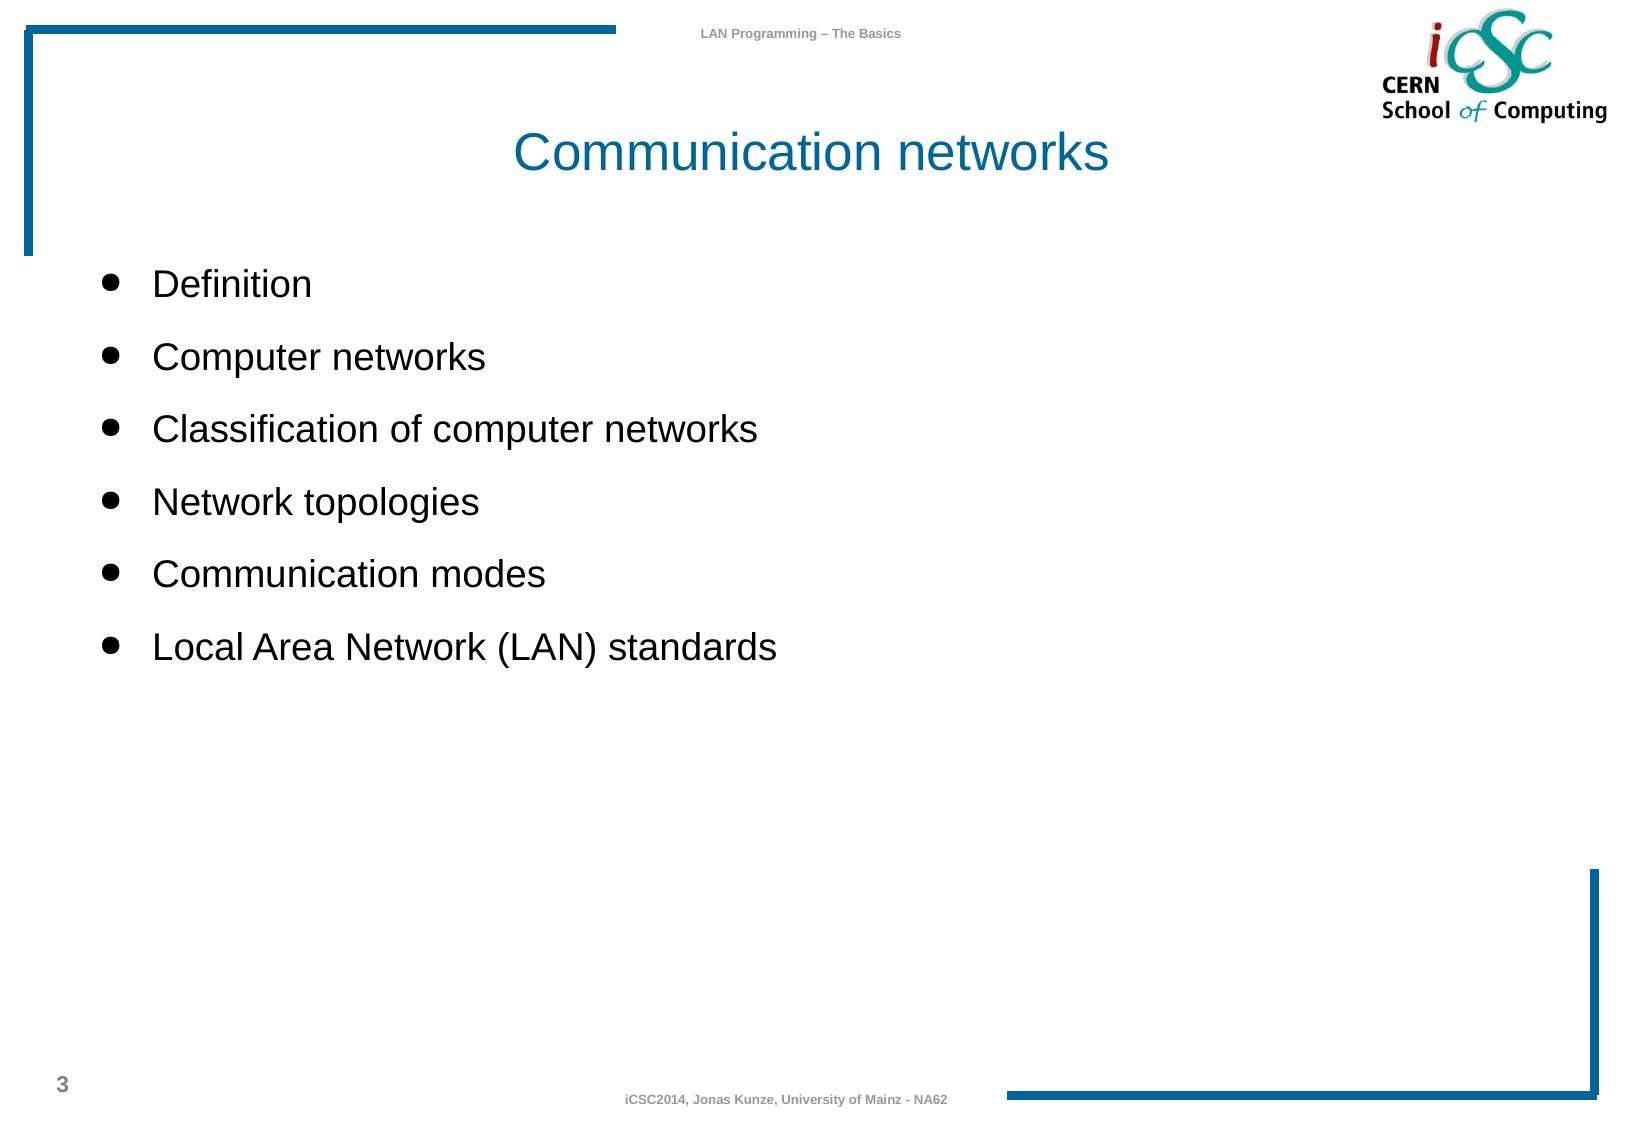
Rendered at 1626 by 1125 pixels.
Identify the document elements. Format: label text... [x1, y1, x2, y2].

picture [1381, 8, 1608, 125]
title Communication networks [81, 44, 1544, 233]
list Definition Computer networks Classification of computer networks Network topologies Communication modes Local Area Network (LAN) standards [81, 263, 1512, 916]
